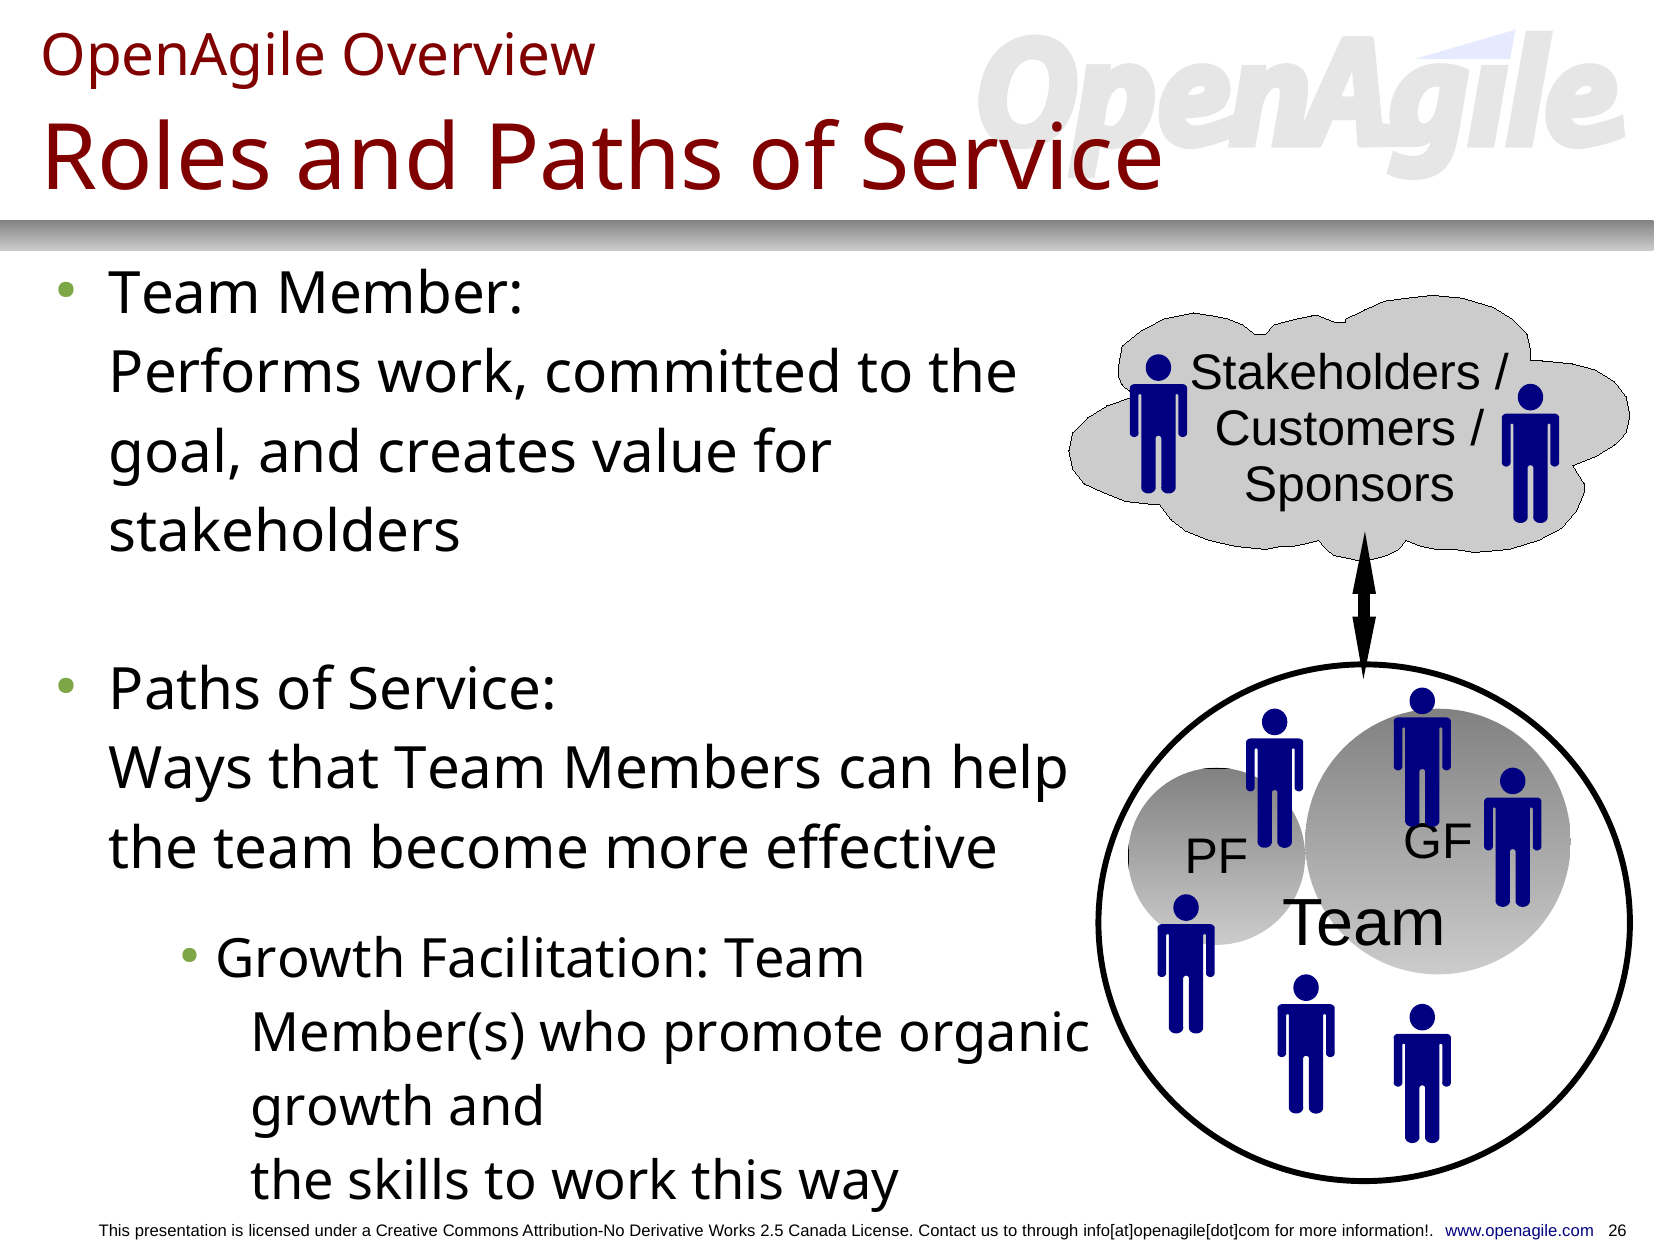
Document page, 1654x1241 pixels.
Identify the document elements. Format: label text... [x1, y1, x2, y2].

text_box [1409, 687, 1435, 715]
text_box [1517, 383, 1544, 411]
text_box [1129, 384, 1188, 494]
text_box [1145, 354, 1172, 381]
text_box [1157, 924, 1215, 1034]
text_box [1173, 894, 1199, 921]
text_box [1393, 1033, 1451, 1144]
list Team Member: Performs work, committed to the goal, and creates value for stakeholders Paths of Service: Ways that Team Members can help the team become more effective Growth Facilitation: Team Member(s) who promote organic growth and the skills to work this way Process Facilitation: Team Member(s) who facilitate the application of OpenAgile foundations and practices [37, 251, 1123, 1192]
text_box [1393, 717, 1451, 827]
text_box [1500, 767, 1526, 795]
text_box [1262, 708, 1288, 736]
text_box [1246, 738, 1304, 848]
text_box [1293, 974, 1319, 1001]
text_box [1409, 1003, 1435, 1031]
text_box [1501, 413, 1560, 523]
text_box Stakeholders / Customers / Sponsors [1068, 295, 1630, 561]
text_box [1484, 797, 1542, 907]
text_box Team [1098, 664, 1630, 1182]
text_box [1277, 1004, 1335, 1114]
title OpenAgile Overview Roles and Paths of Service [40, 8, 1654, 222]
